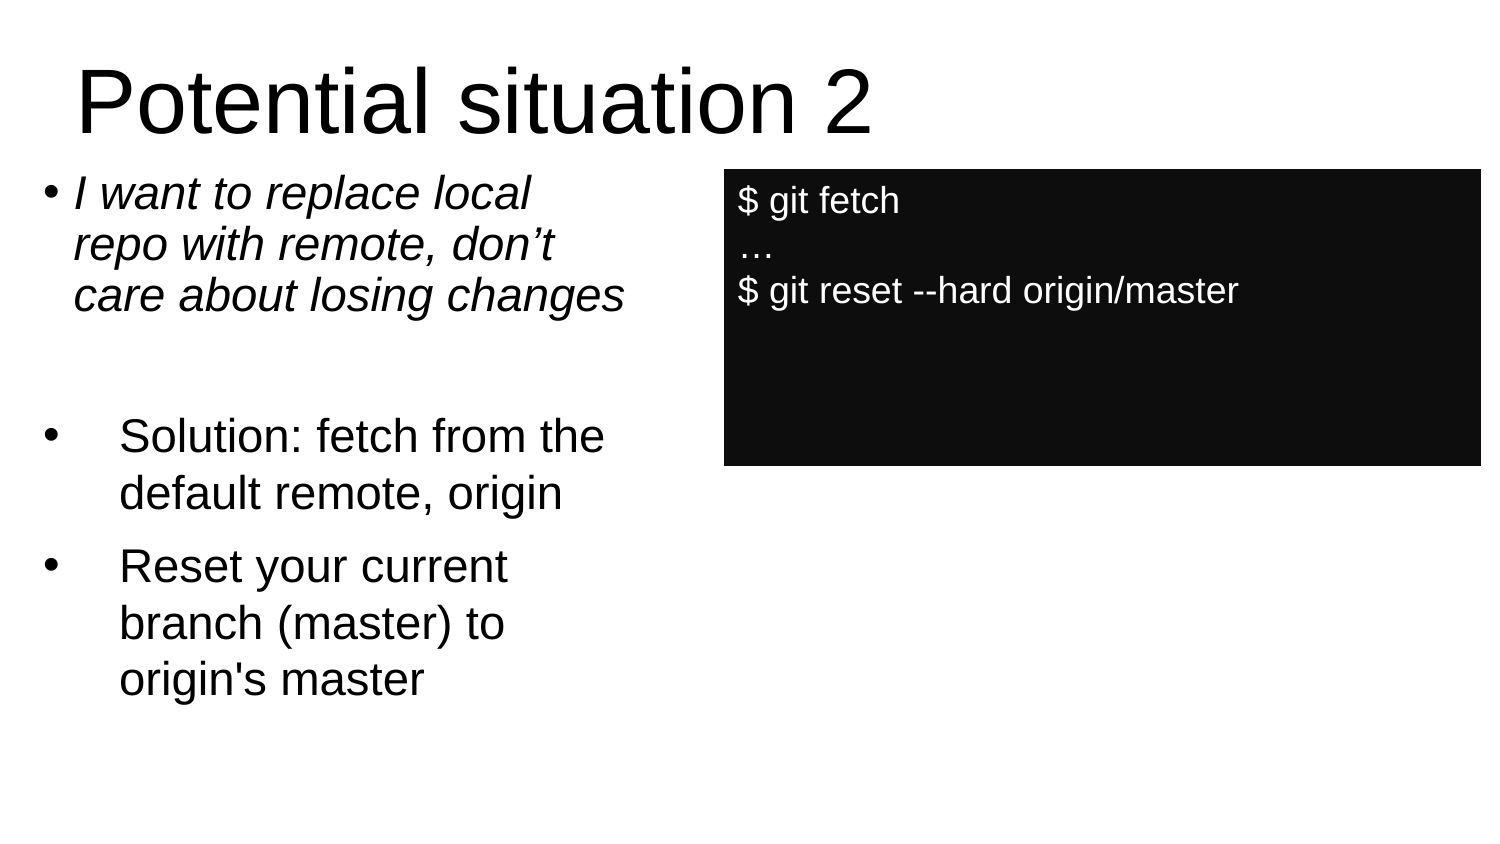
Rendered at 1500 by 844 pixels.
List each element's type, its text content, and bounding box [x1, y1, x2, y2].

list I want to replace local repo with remote, don’t care about losing changes Solution: fetch from the default remote, origin Reset your current branch (master) to origin's master [43, 168, 628, 726]
title Potential situation 2 [75, 33, 1425, 175]
text_box $ git fetch … $ git reset --hard origin/master [723, 168, 1482, 467]
